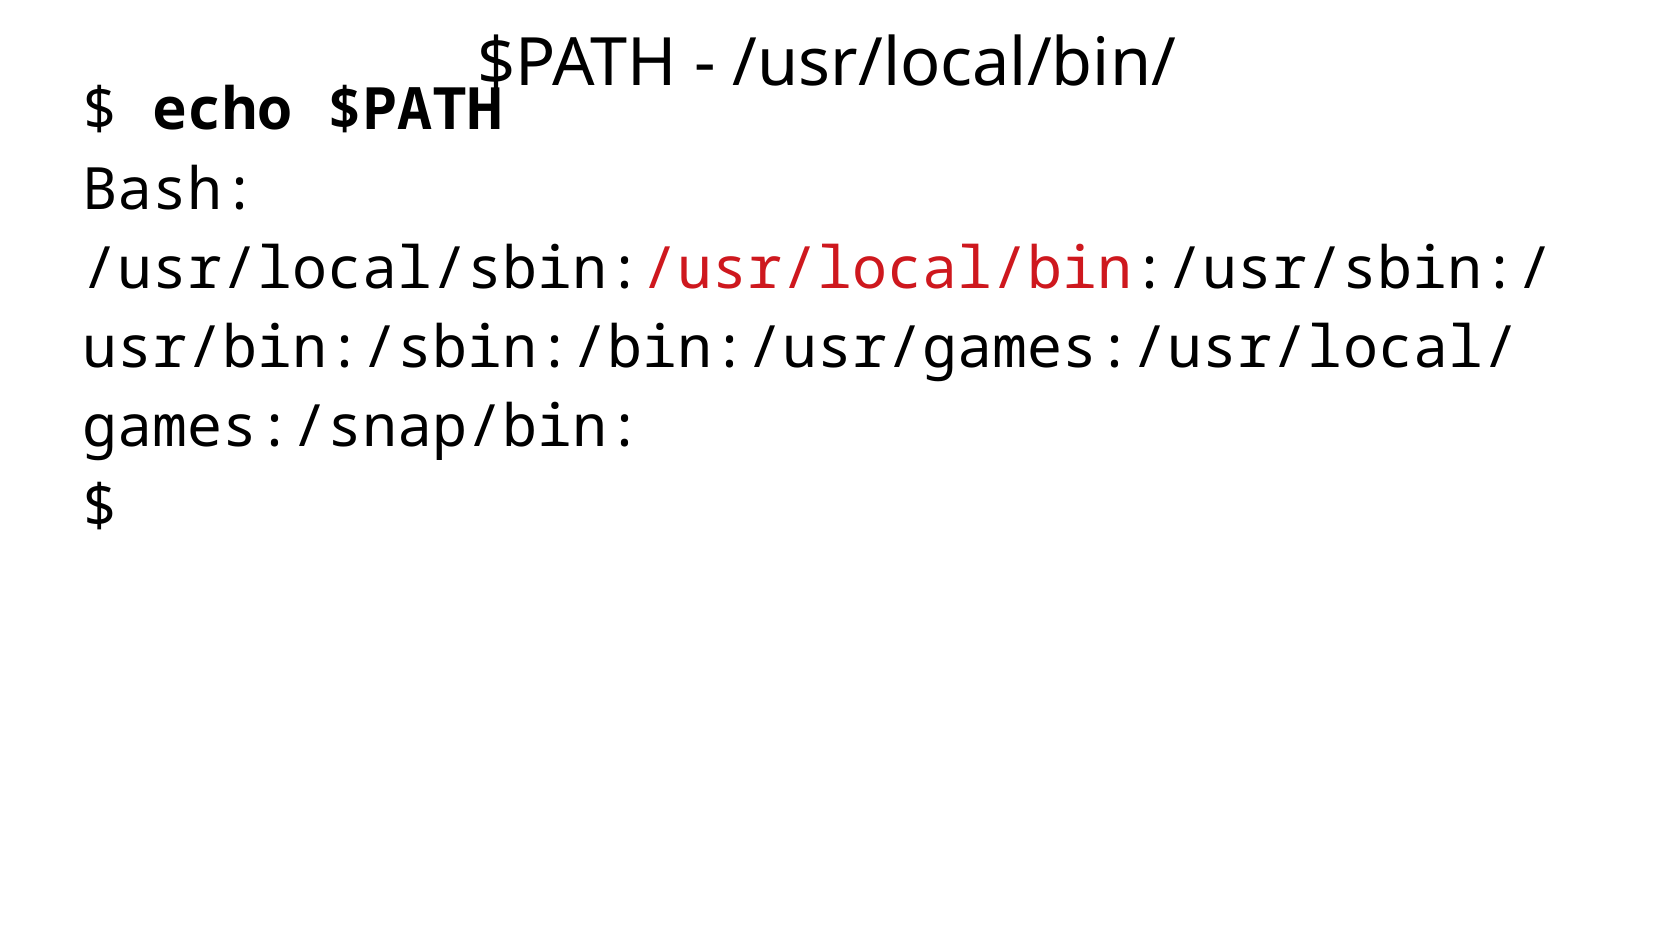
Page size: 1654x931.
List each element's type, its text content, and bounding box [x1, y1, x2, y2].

text_box $ echo $PATH Bash: /usr/local/sbin:/usr/local/bin:/usr/sbin:/usr/bin:/sbin:/bin:/usr/games:/usr/local/games:/snap/bin: $ [82, 146, 1571, 544]
title $PATH - /usr/local/bin/ [82, 7, 1571, 113]
